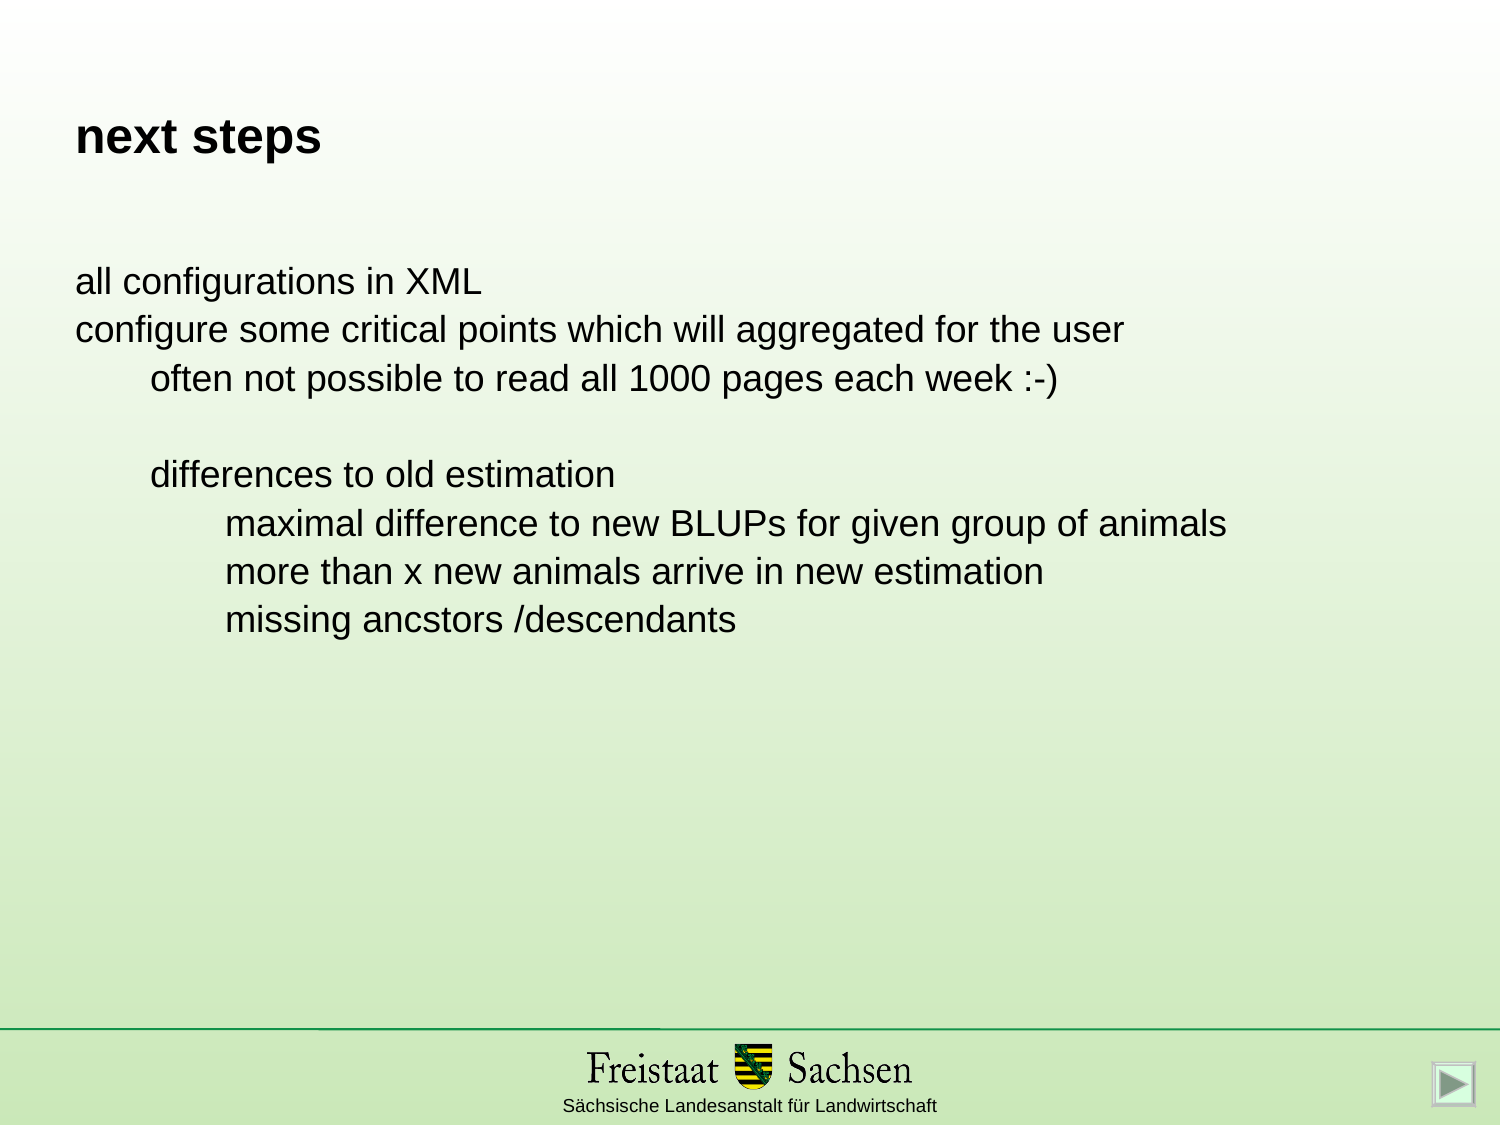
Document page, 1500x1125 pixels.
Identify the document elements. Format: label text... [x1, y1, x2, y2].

picture [587, 1043, 912, 1090]
title next steps [75, 44, 1425, 233]
list all configurations in XML configure some critical points which will aggregated for the user often not possible to read all 1000 pages each week :-) differences to old estimation maximal difference to new BLUPs for given group of animals more than x new animals arrive in new estimation missing ancstors /descendants [75, 263, 1425, 1006]
